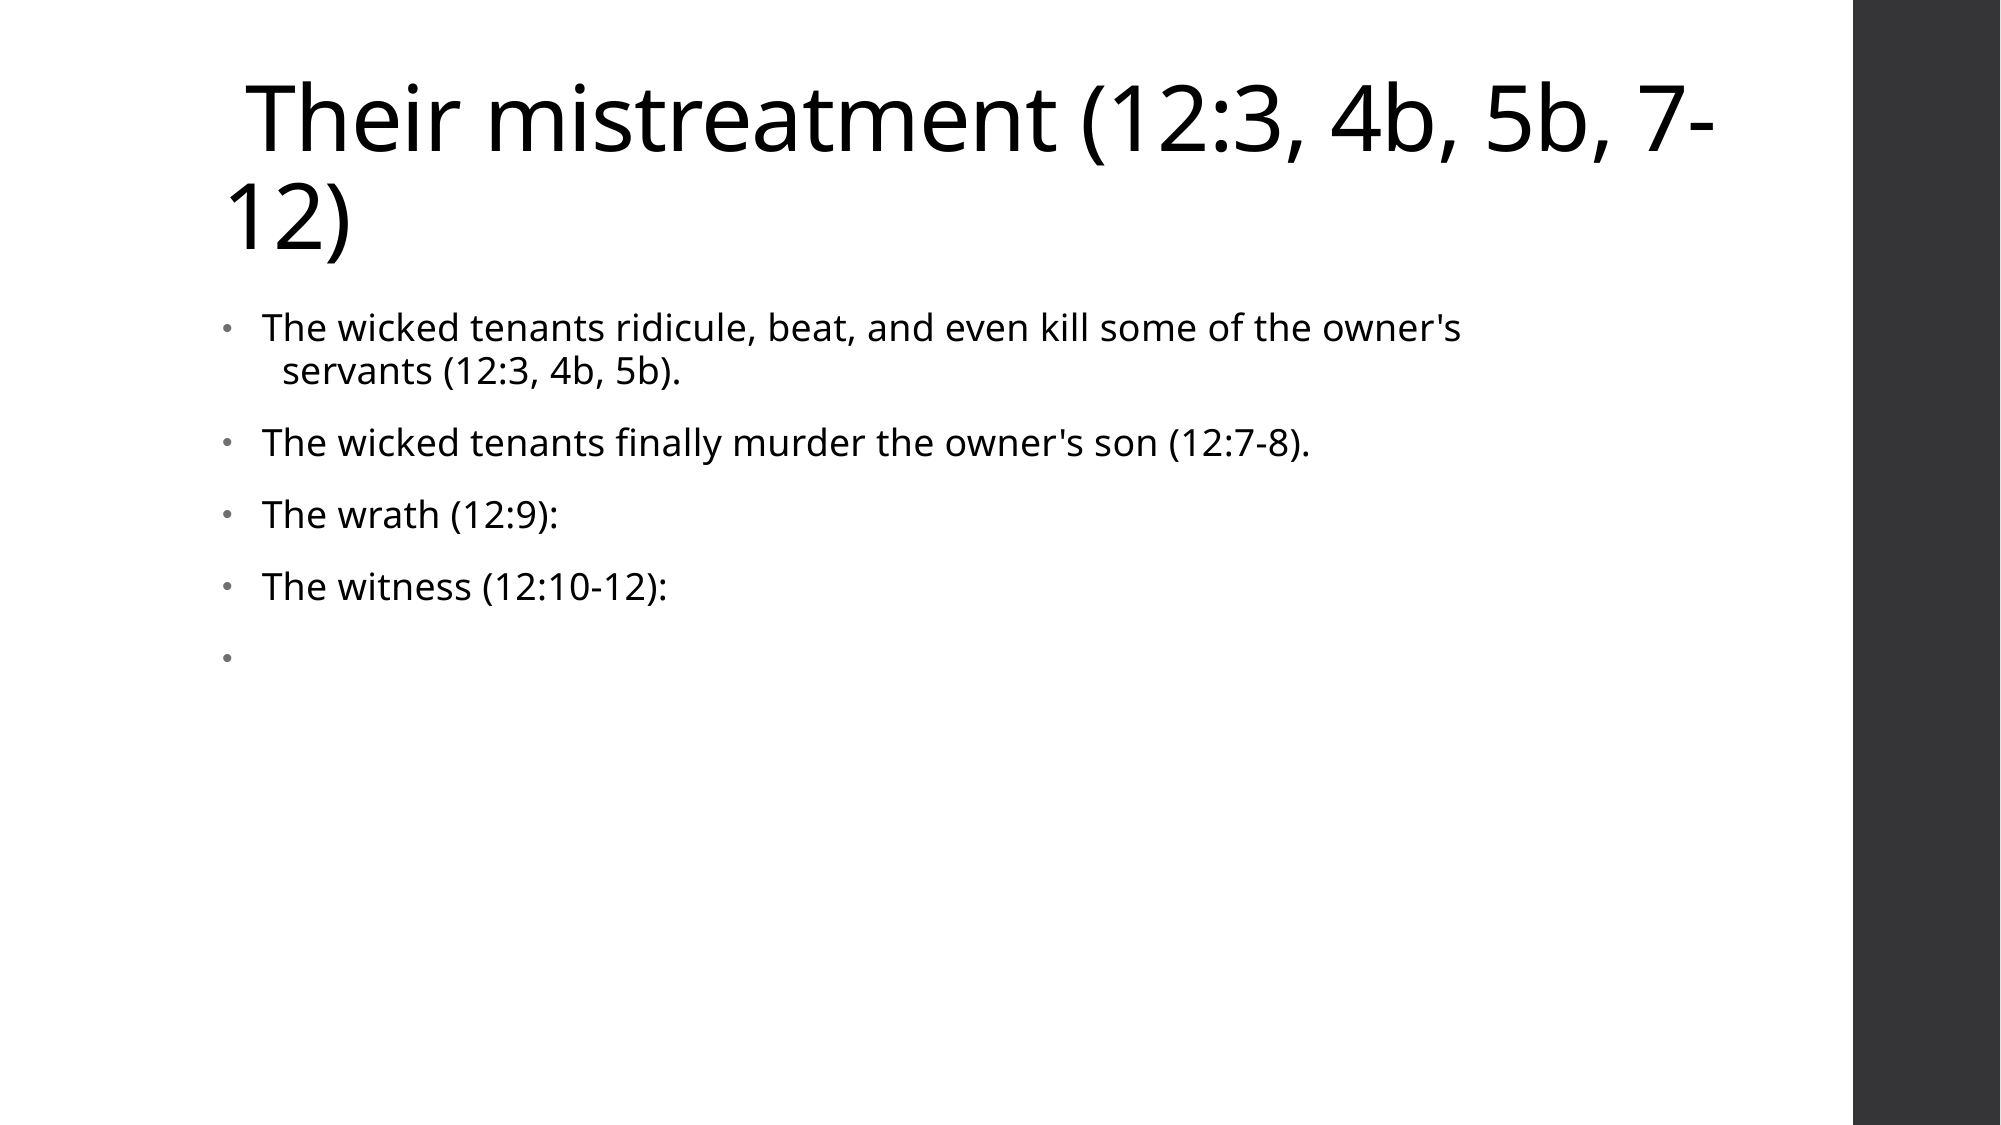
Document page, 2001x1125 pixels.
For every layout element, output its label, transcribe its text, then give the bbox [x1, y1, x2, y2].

list The wicked tenants ridicule, beat, and even kill some of the owner's servants (12:3, 4b, 5b). The wicked tenants finally murder the owner's son (12:7-8). The wrath (12:9): The witness (12:10-12): [206, 299, 1617, 1014]
title Their mistreatment (12:3, 4b, 5b, 7-12) [206, 60, 1797, 278]
